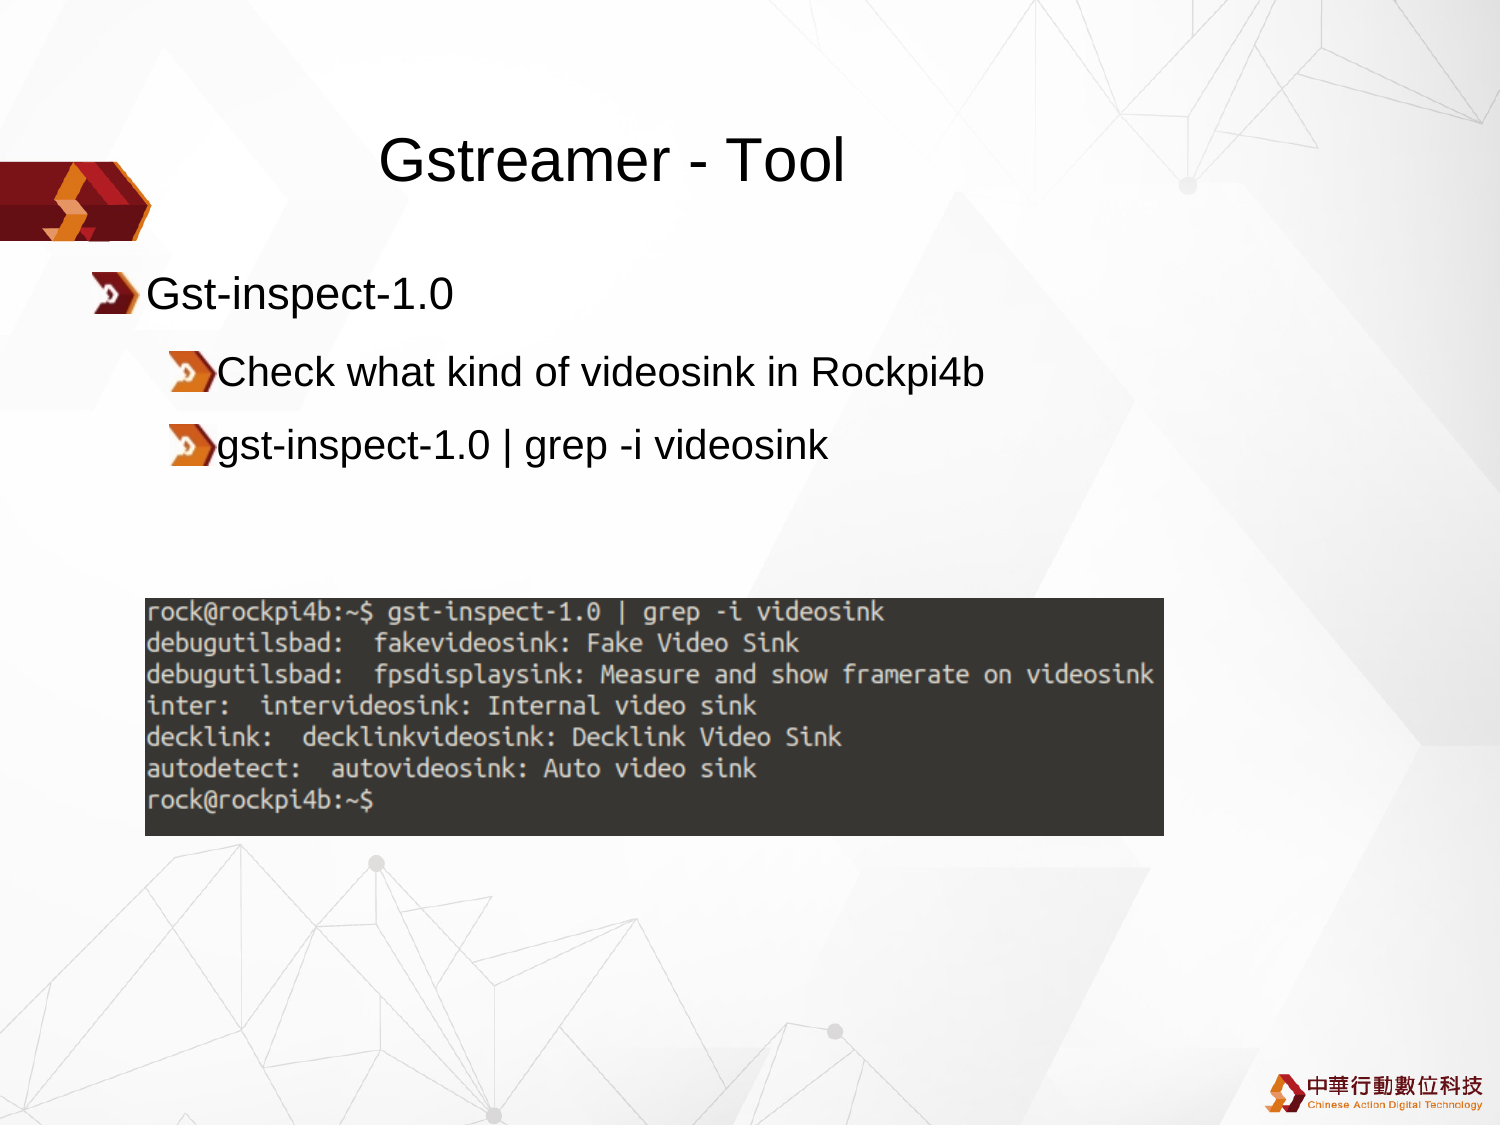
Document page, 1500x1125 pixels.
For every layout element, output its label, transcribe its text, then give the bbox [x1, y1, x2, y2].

picture [0, 0, 1500, 1125]
list Gst-inspect-1.0 Check what kind of videosink in Rockpi4b gst-inspect-1.0 | grep -i videosink [75, 267, 1164, 566]
title Gstreamer - Tool [378, 106, 1450, 214]
